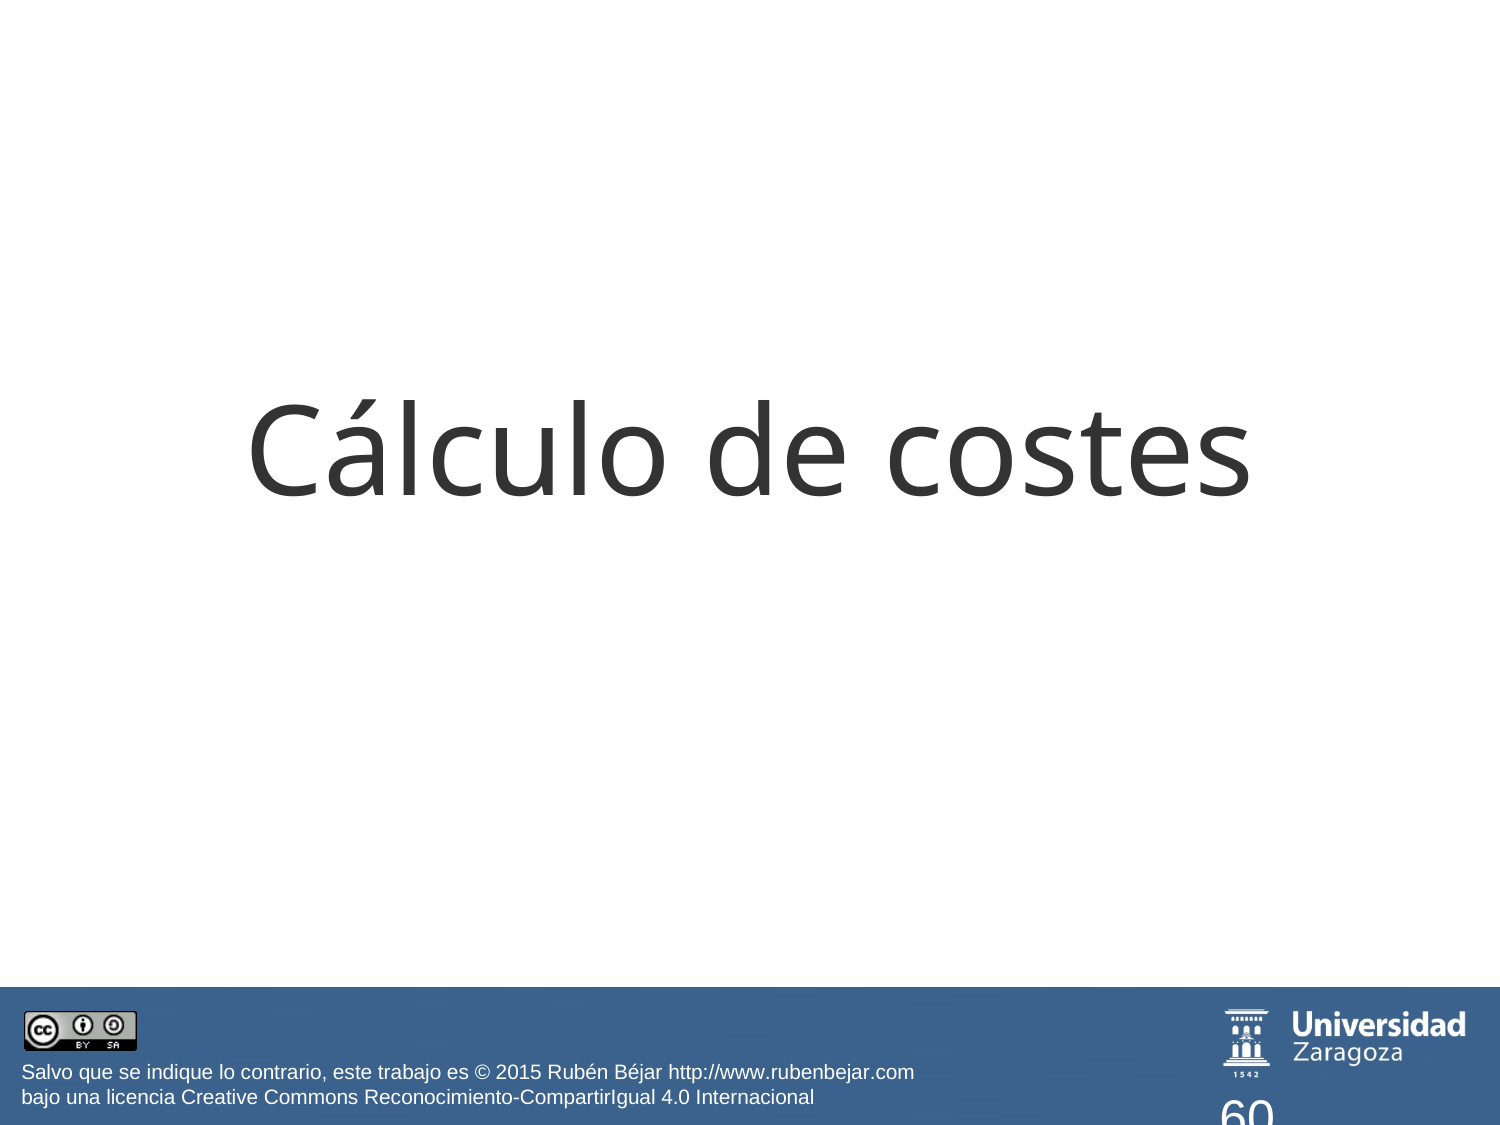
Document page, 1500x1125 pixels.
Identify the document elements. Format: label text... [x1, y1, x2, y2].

picture [0, 987, 1500, 1125]
text_box Cálculo de costes [169, 307, 1331, 585]
picture [1226, 1116, 1240, 1125]
picture [1253, 1104, 1268, 1125]
